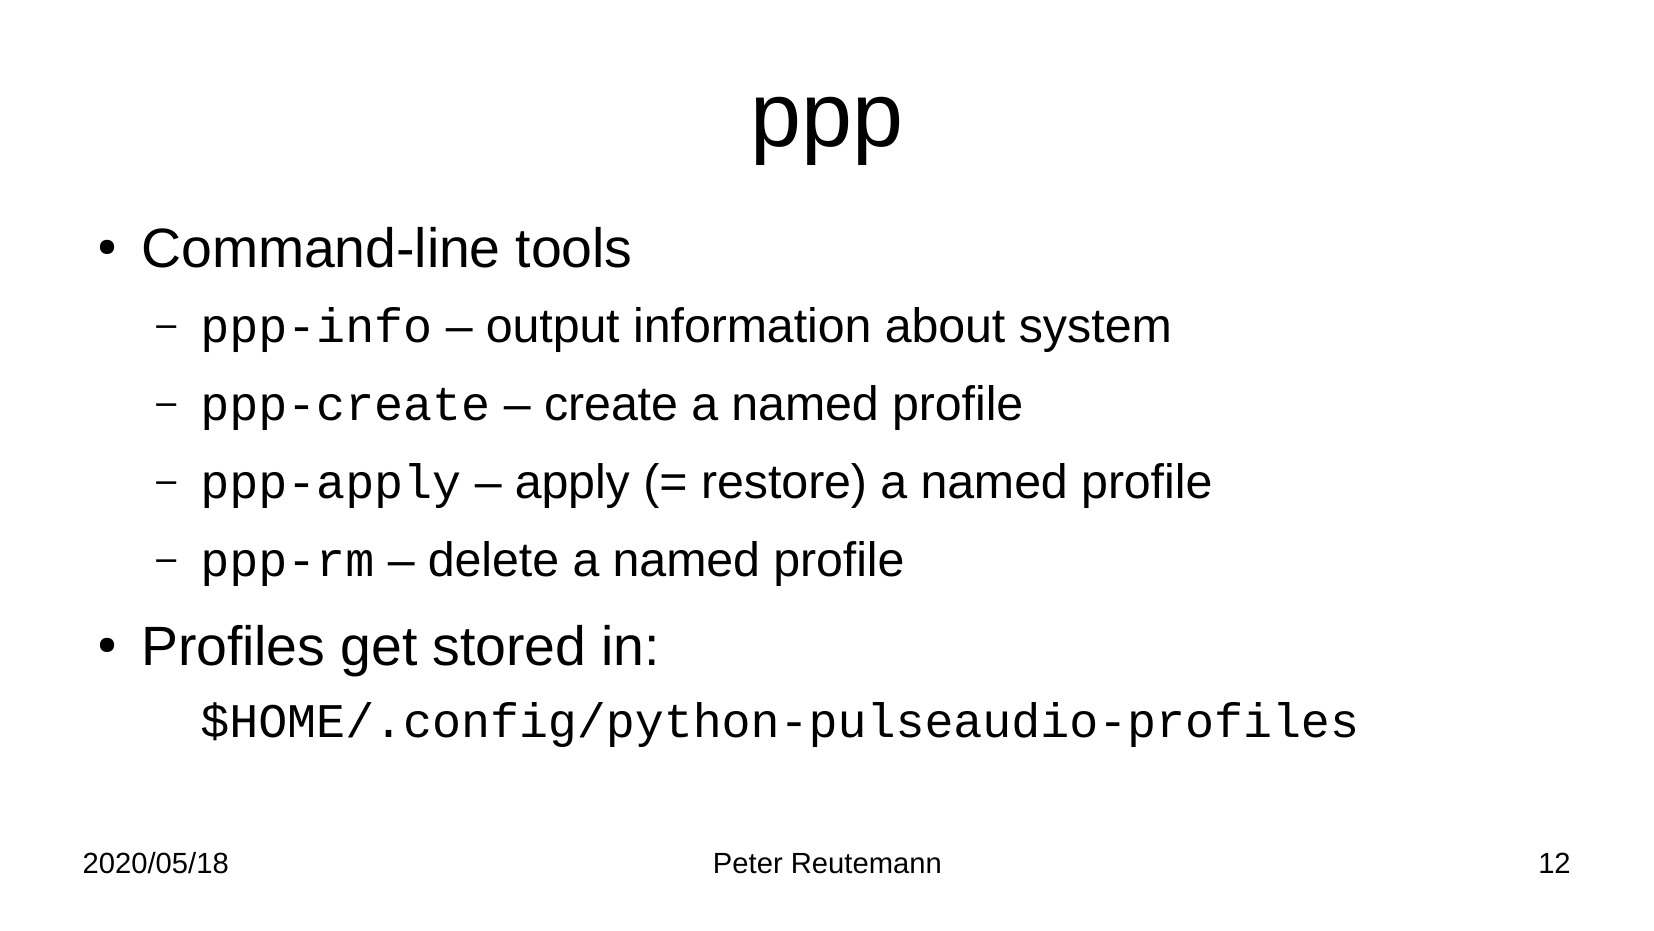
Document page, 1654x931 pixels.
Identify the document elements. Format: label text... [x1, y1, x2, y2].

list Command-line tools ppp-info – output information about system ppp-create – create a named profile ppp-apply – apply (= restore) a named profile ppp-rm – delete a named profile Profiles get stored in: $HOME/.config/python-pulseaudio-profiles [82, 217, 1571, 758]
title ppp [82, 37, 1571, 193]
